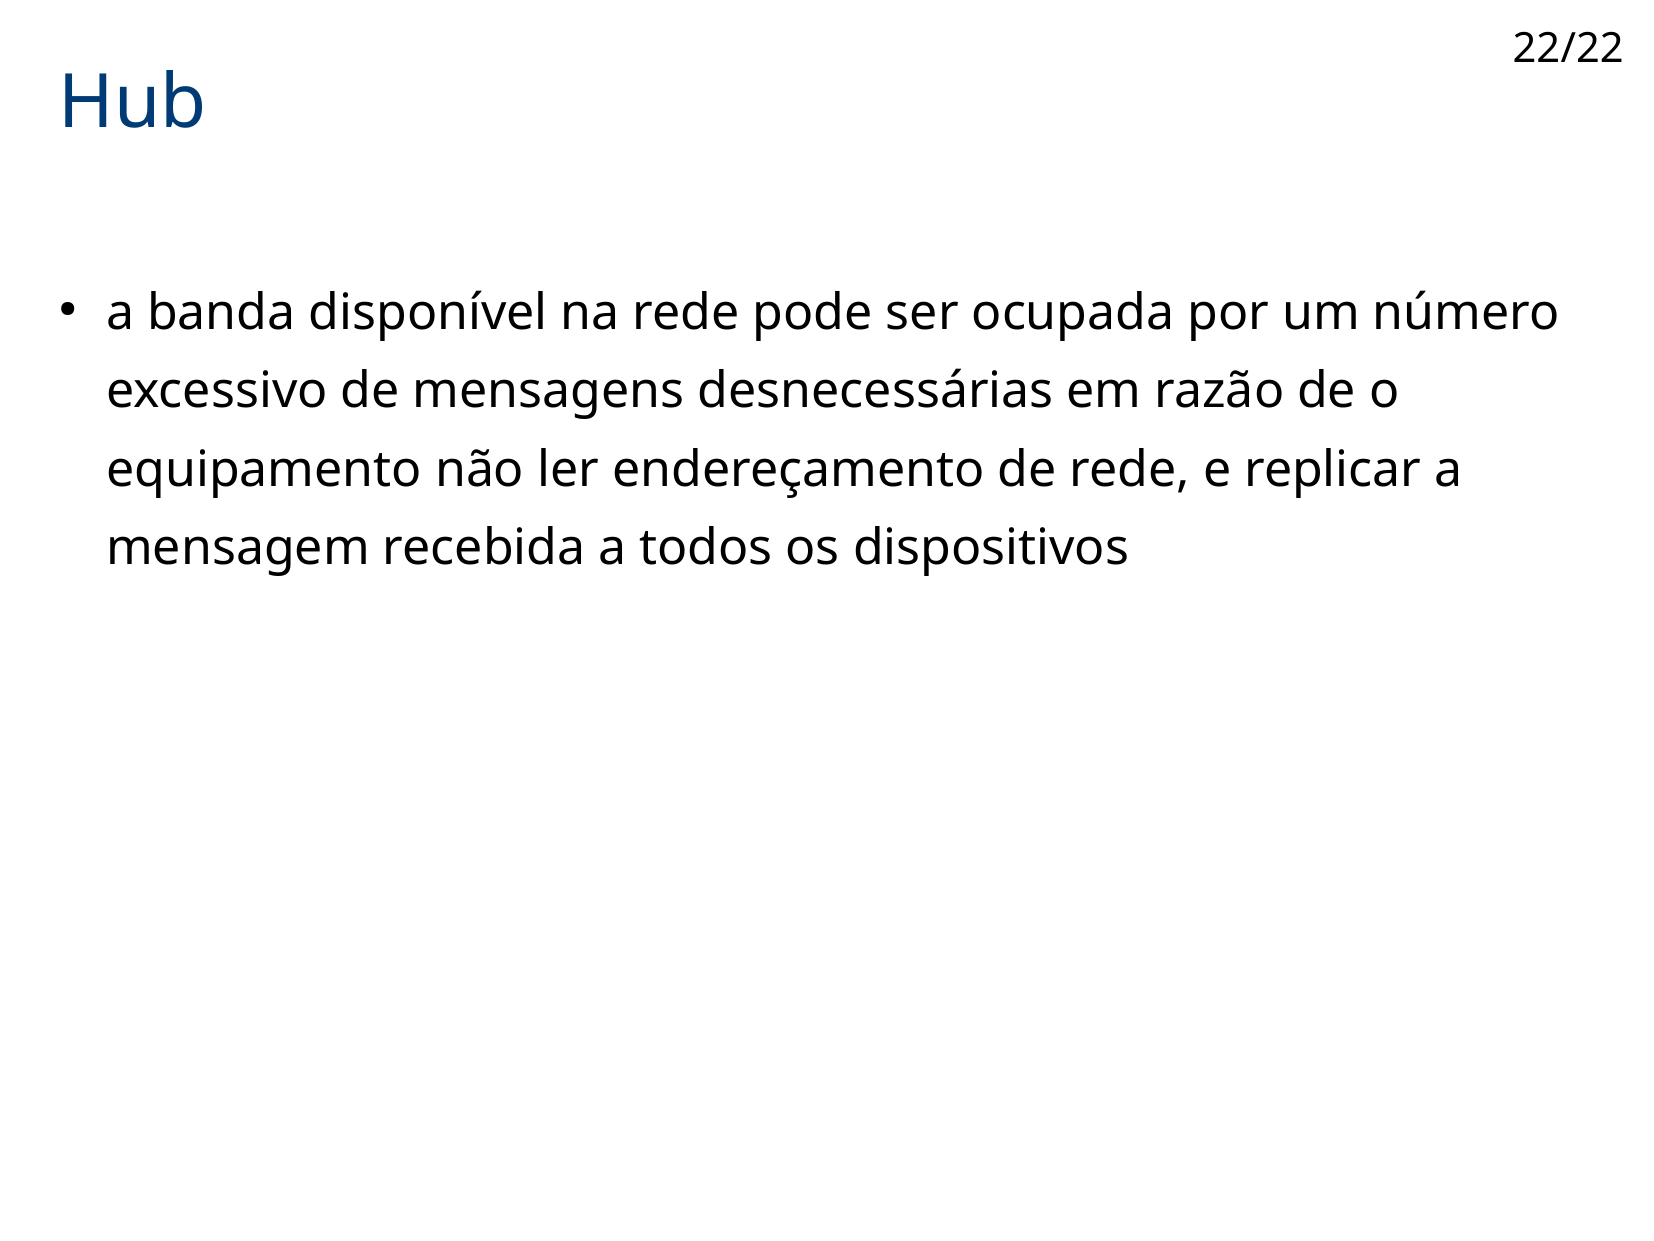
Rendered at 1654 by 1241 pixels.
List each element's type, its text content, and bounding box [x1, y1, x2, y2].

title Hub [59, 47, 1625, 166]
list a banda disponível na rede pode ser ocupada por um número excessivo de mensagens desnecessárias em razão de o equipamento não ler endereçamento de rede, e replicar a mensagem recebida a todos os dispositivos [59, 265, 1625, 1211]
